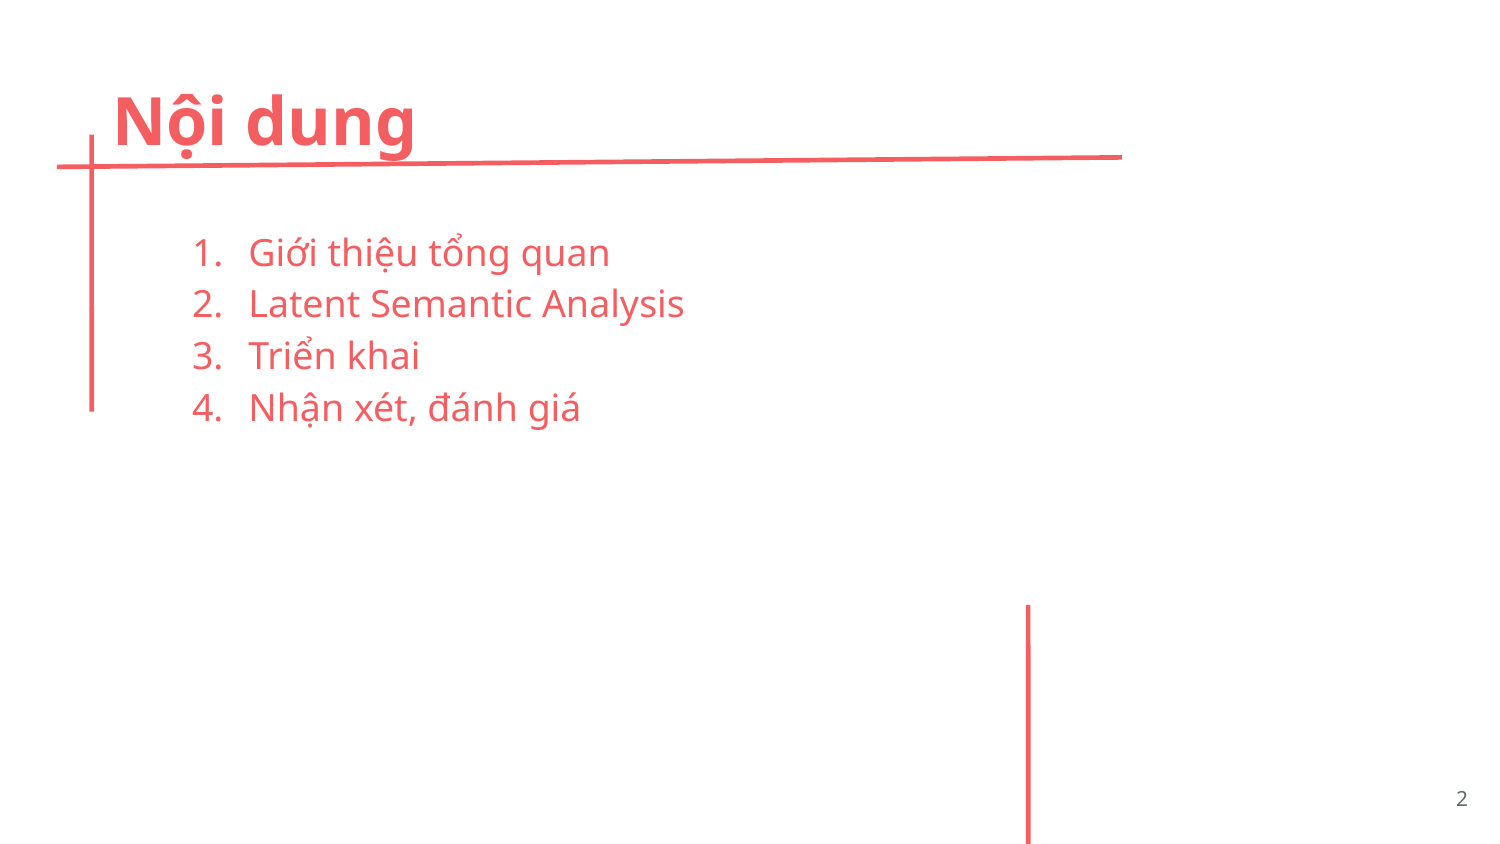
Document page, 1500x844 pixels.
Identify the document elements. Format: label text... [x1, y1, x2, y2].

slide_number <number> [1392, 767, 1483, 833]
list Giới thiệu tổng quan Latent Semantic Analysis Triển khai Nhận xét, đánh giá [158, 206, 736, 751]
title Nội dung [97, 64, 1216, 167]
